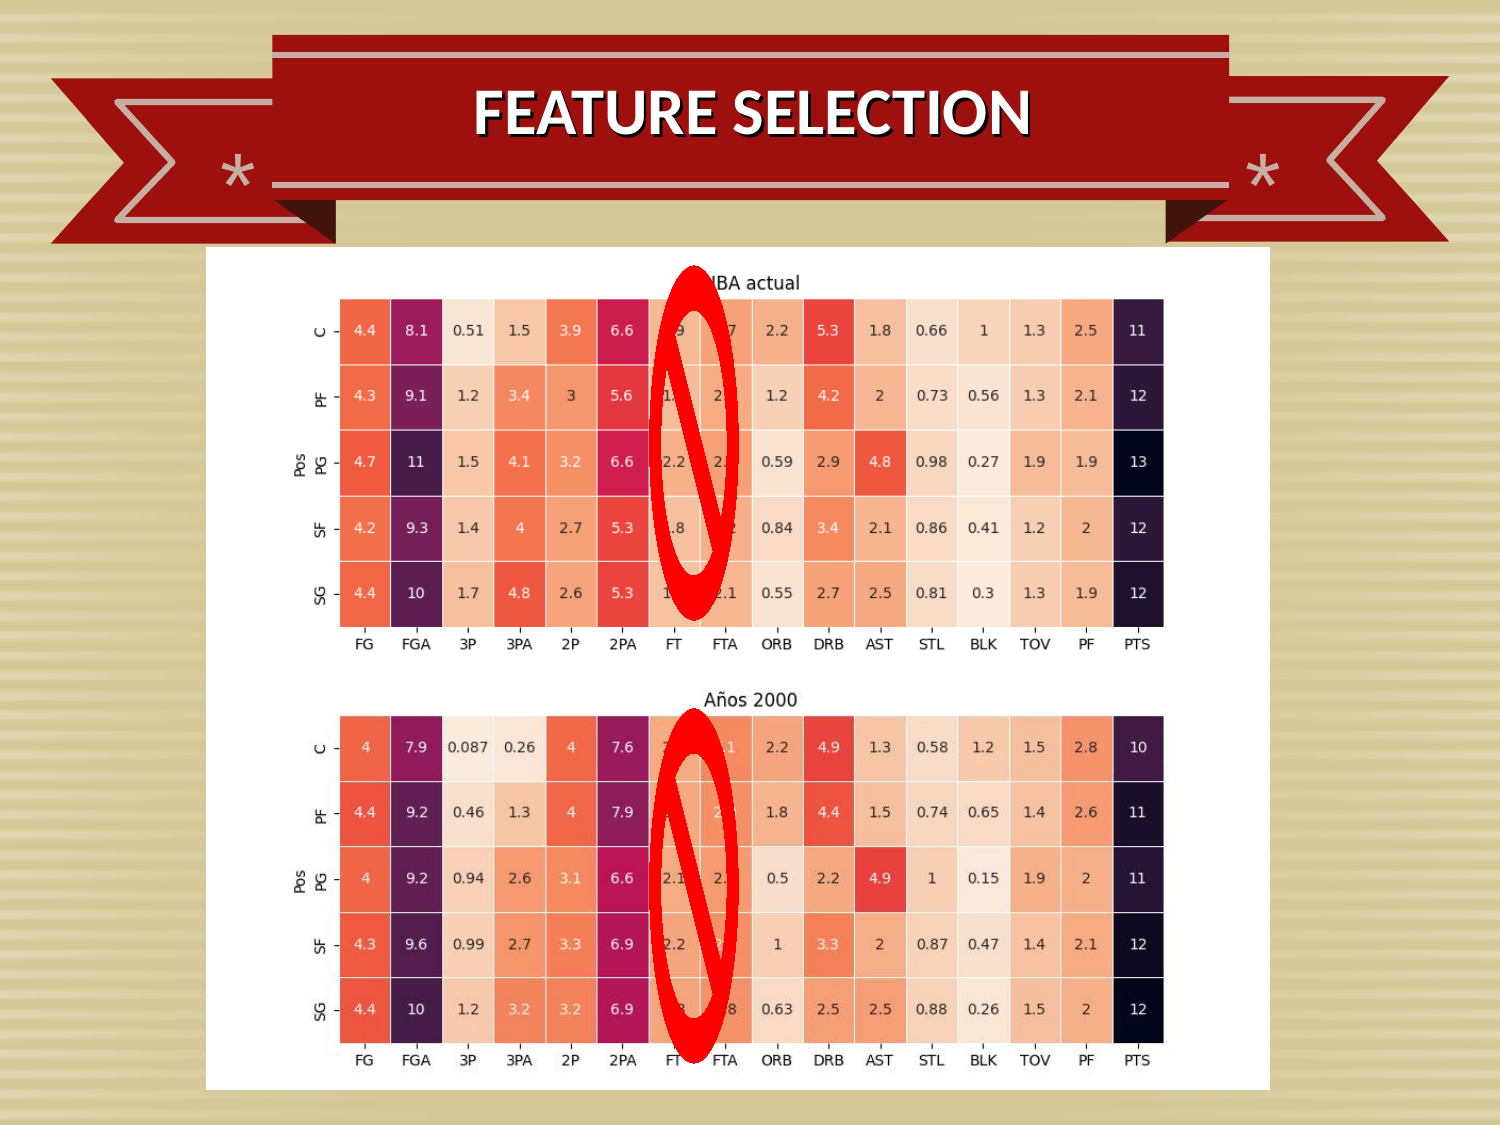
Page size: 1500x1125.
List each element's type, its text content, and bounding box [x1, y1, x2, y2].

text_box [649, 265, 739, 621]
text_box [649, 708, 739, 1064]
title FEATURE SELECTION [265, 59, 1241, 178]
picture [0, 0, 1500, 1125]
